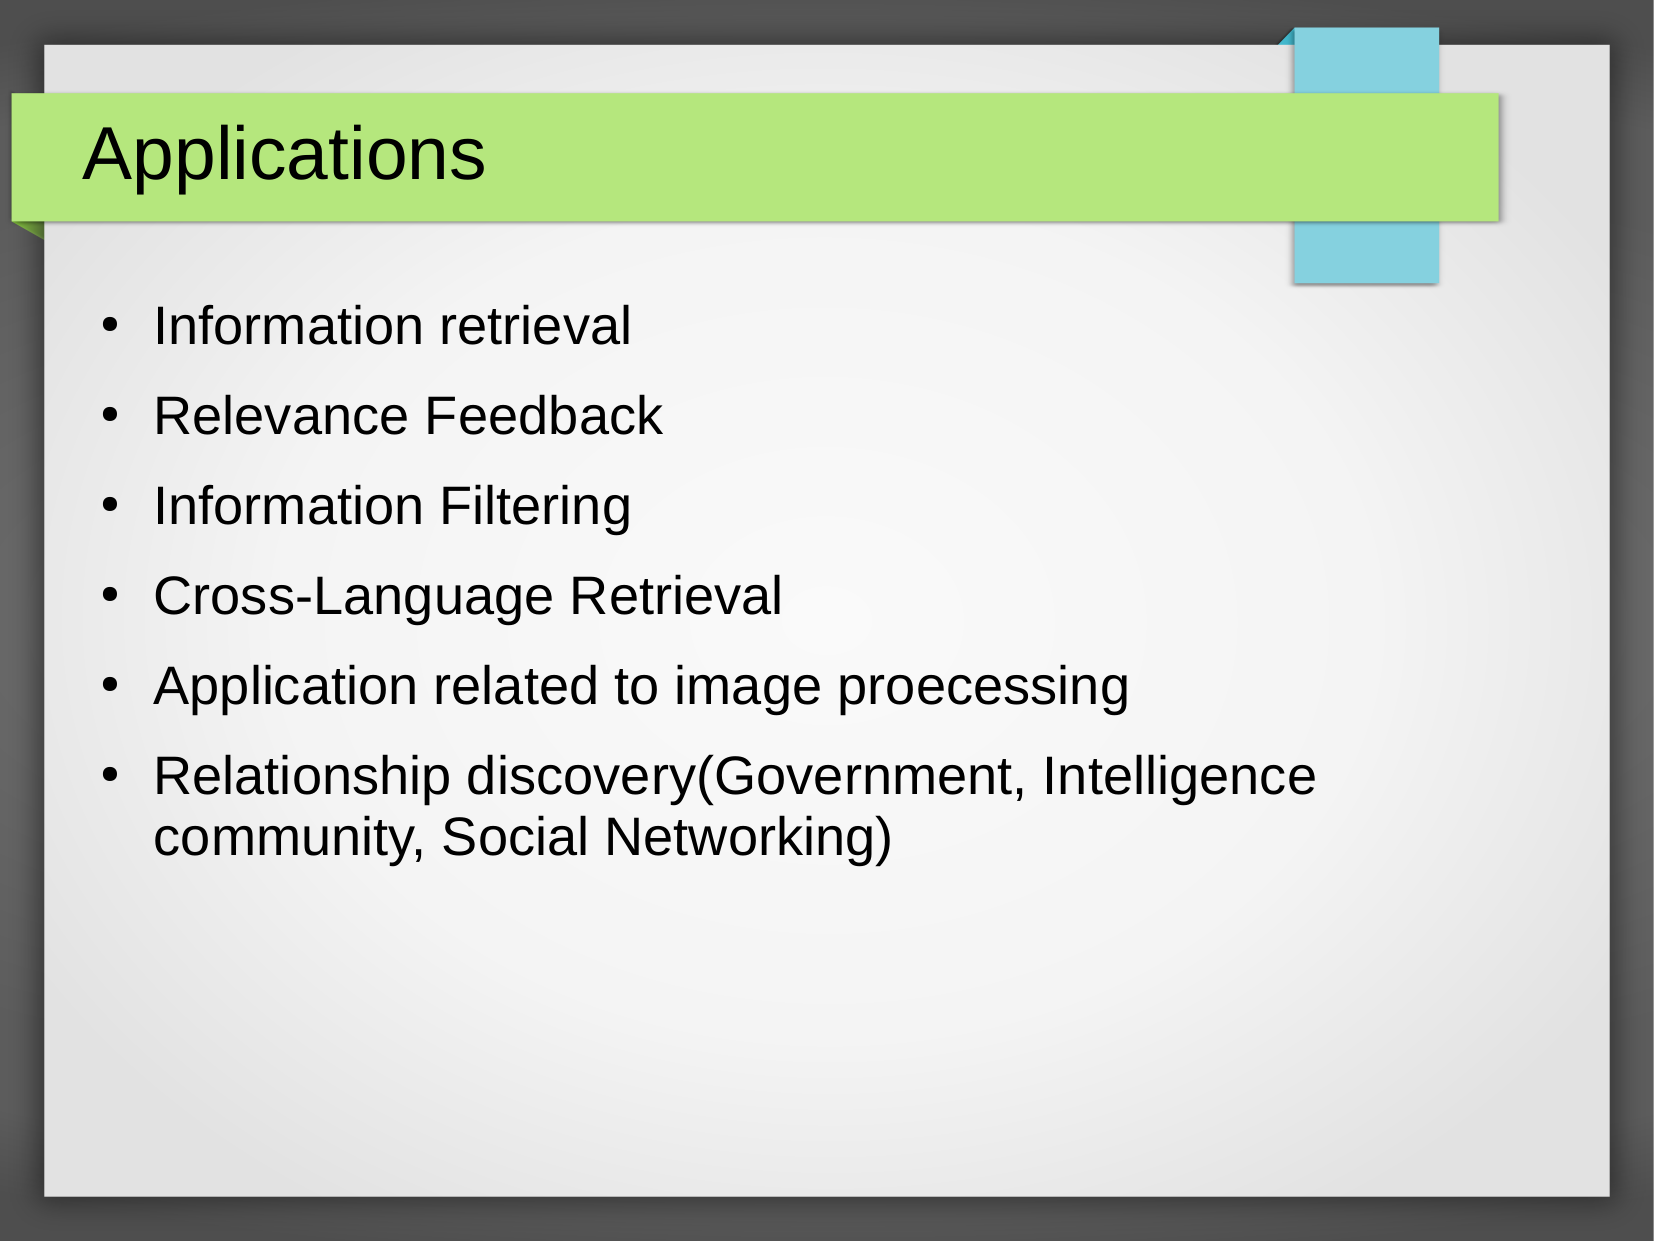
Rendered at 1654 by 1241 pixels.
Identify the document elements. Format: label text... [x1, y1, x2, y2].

picture [0, 0, 1654, 1241]
list Information retrieval Relevance Feedback Information Filtering Cross-Language Retrieval Application related to image proecessing Relationship discovery(Government, Intelligence community, Social Networking) [82, 295, 1571, 1015]
title Applications [82, 94, 1264, 213]
